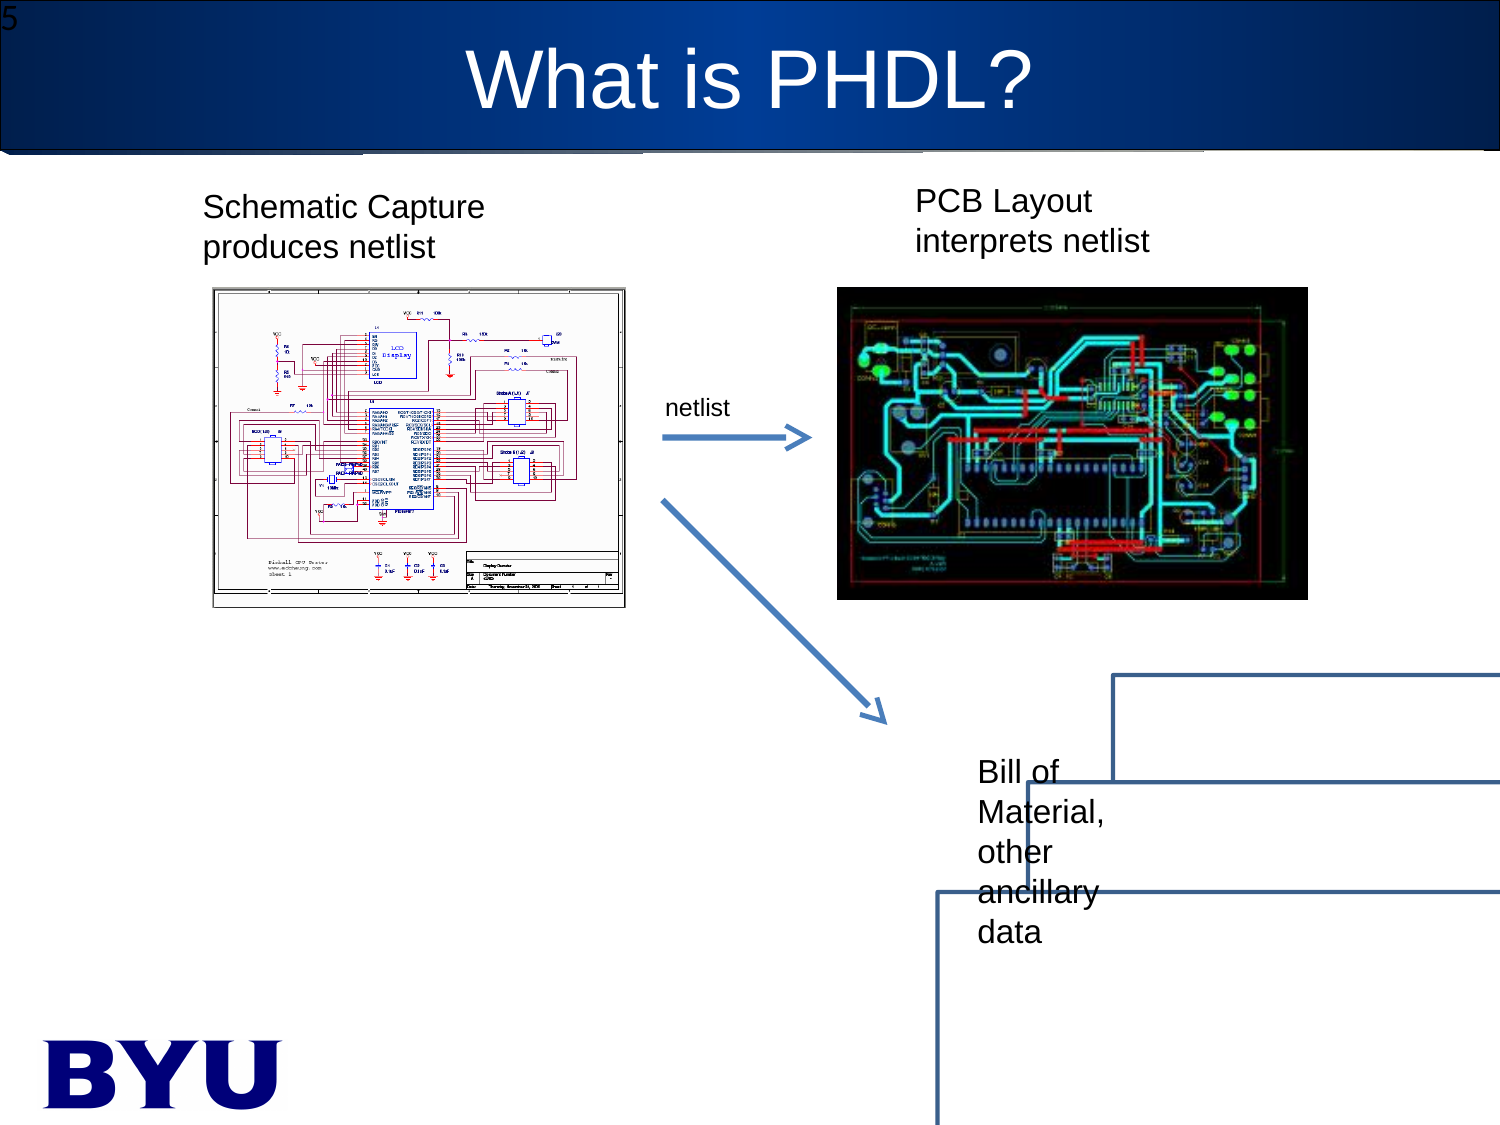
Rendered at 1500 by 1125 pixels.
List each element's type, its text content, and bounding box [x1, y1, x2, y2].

text_box netlist [649, 374, 800, 438]
picture [37, 1039, 288, 1111]
picture [212, 287, 626, 608]
title What is PHDL? [75, 0, 1425, 150]
text_box PCB Layout interprets netlist [900, 162, 1250, 275]
picture [837, 287, 1308, 600]
text_box Schematic Capture produces netlist [187, 187, 625, 263]
text_box Bill of Material, other ancillary data [962, 737, 1138, 963]
